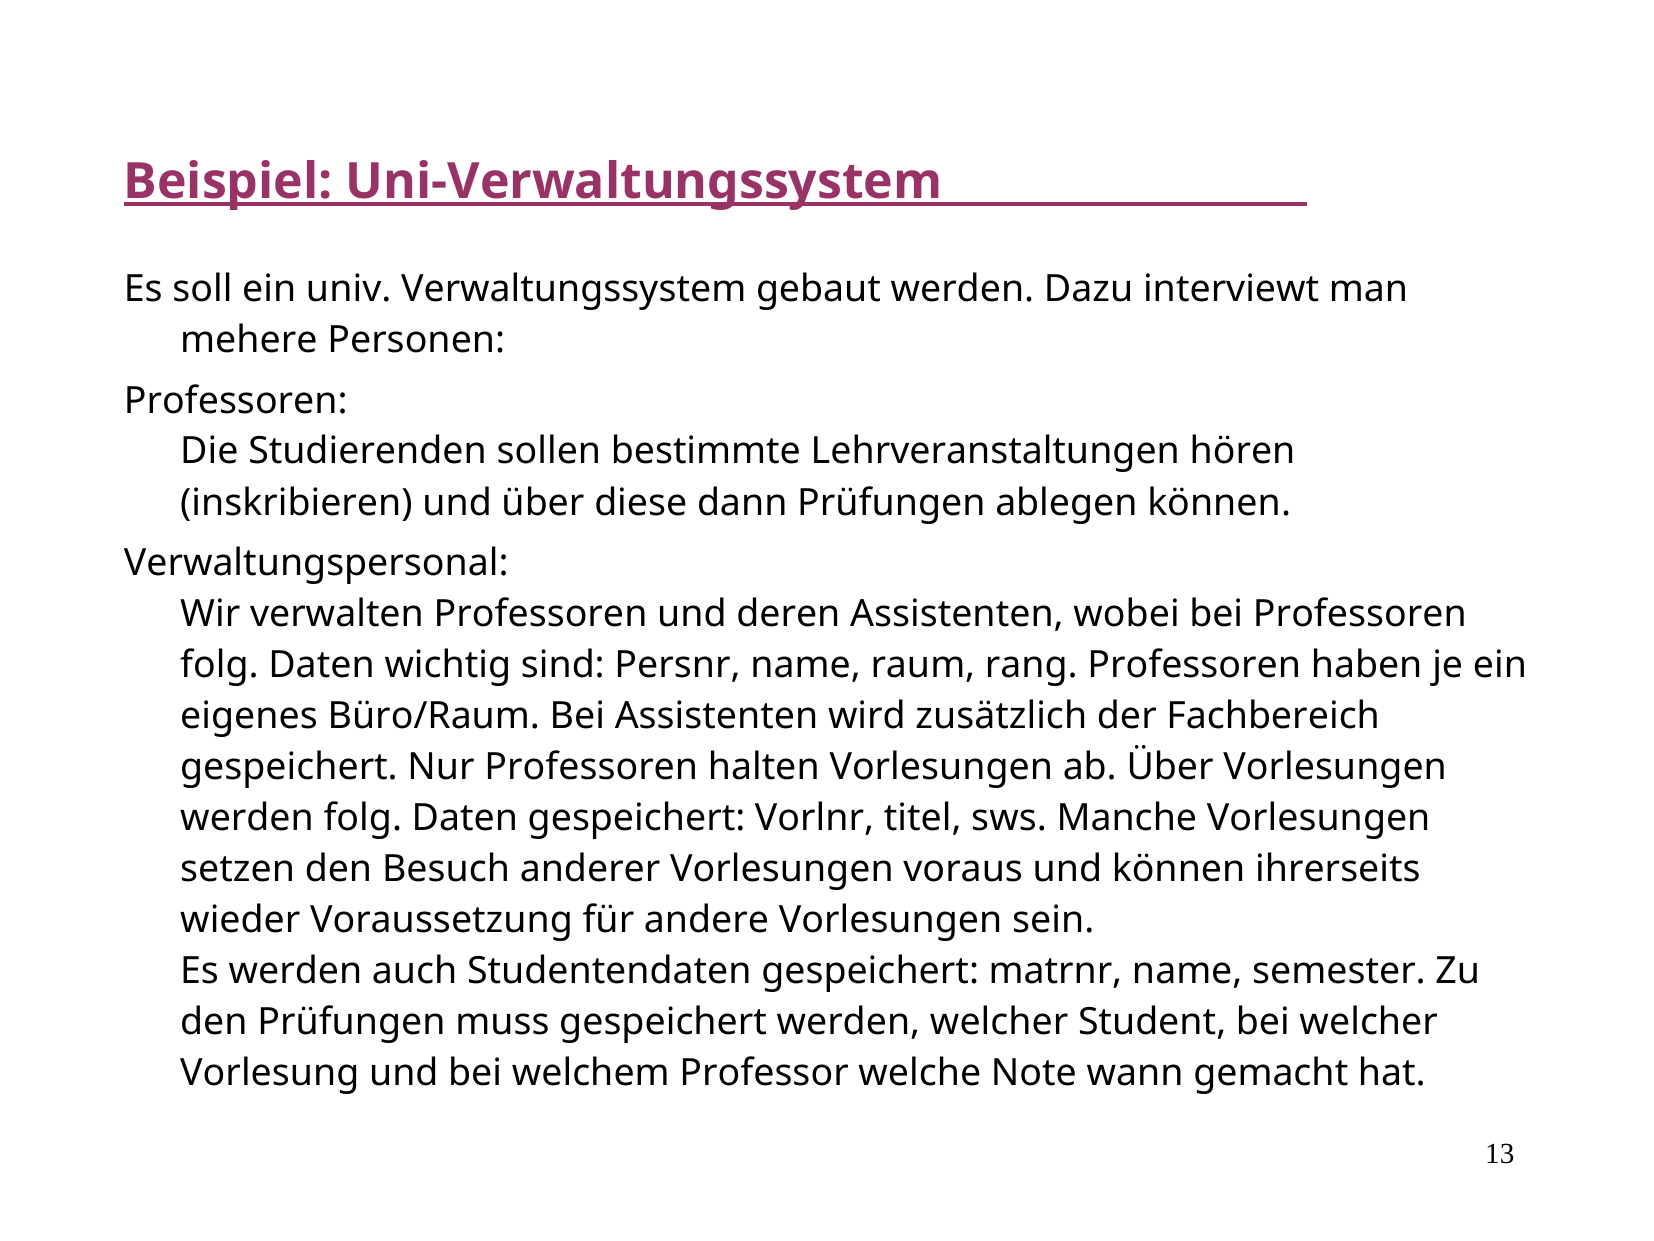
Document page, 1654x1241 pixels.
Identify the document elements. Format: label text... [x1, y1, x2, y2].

list Es soll ein univ. Verwaltungssystem gebaut werden. Dazu interviewt man mehere Personen: Professoren: Die Studierenden sollen bestimmte Lehrveranstaltungen hören (inskribieren) und über diese dann Prüfungen ablegen können. Verwaltungspersonal: Wir verwalten Professoren und deren Assistenten, wobei bei Professoren folg. Daten wichtig sind: Persnr, name, raum, rang. Professoren haben je ein eigenes Büro/Raum. Bei Assistenten wird zusätzlich der Fachbereich gespeichert. Nur Professoren halten Vorlesungen ab. Über Vorlesungen werden folg. Daten gespeichert: Vorlnr, titel, sws. Manche Vorlesungen setzen den Besuch anderer Vorlesungen voraus und können ihrerseits wieder Voraussetzung für andere Vorlesungen sein. Es werden auch Studentendaten gespeichert: matrnr, name, semester. Zu den Prüfungen muss gespeichert werden, welcher Student, bei welcher Vorlesung und bei welchem Professor welche Note wann gemacht hat. [124, 261, 1530, 1103]
title Beispiel: Uni-Verwaltungssystem [124, 110, 1530, 249]
